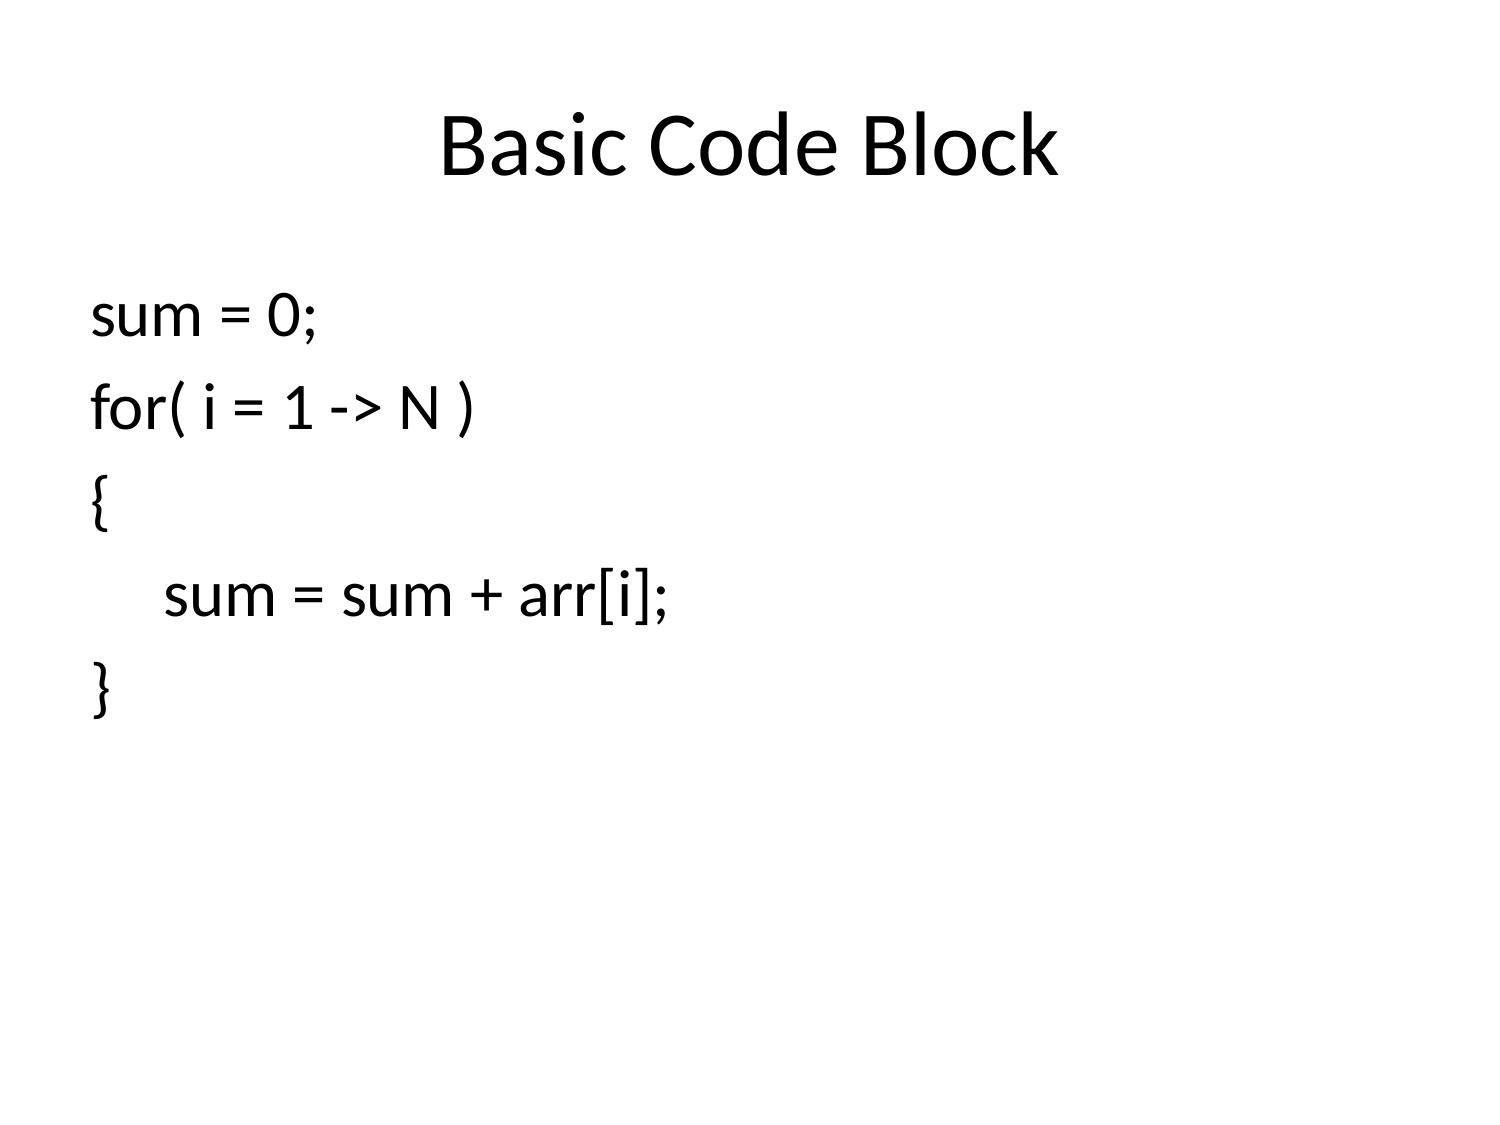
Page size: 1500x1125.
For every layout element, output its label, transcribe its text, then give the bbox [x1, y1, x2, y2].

title Basic Code Block [75, 45, 1425, 233]
list sum = 0; for( i = 1 -> N ) { sum = sum + arr[i]; } [75, 262, 1425, 1005]
